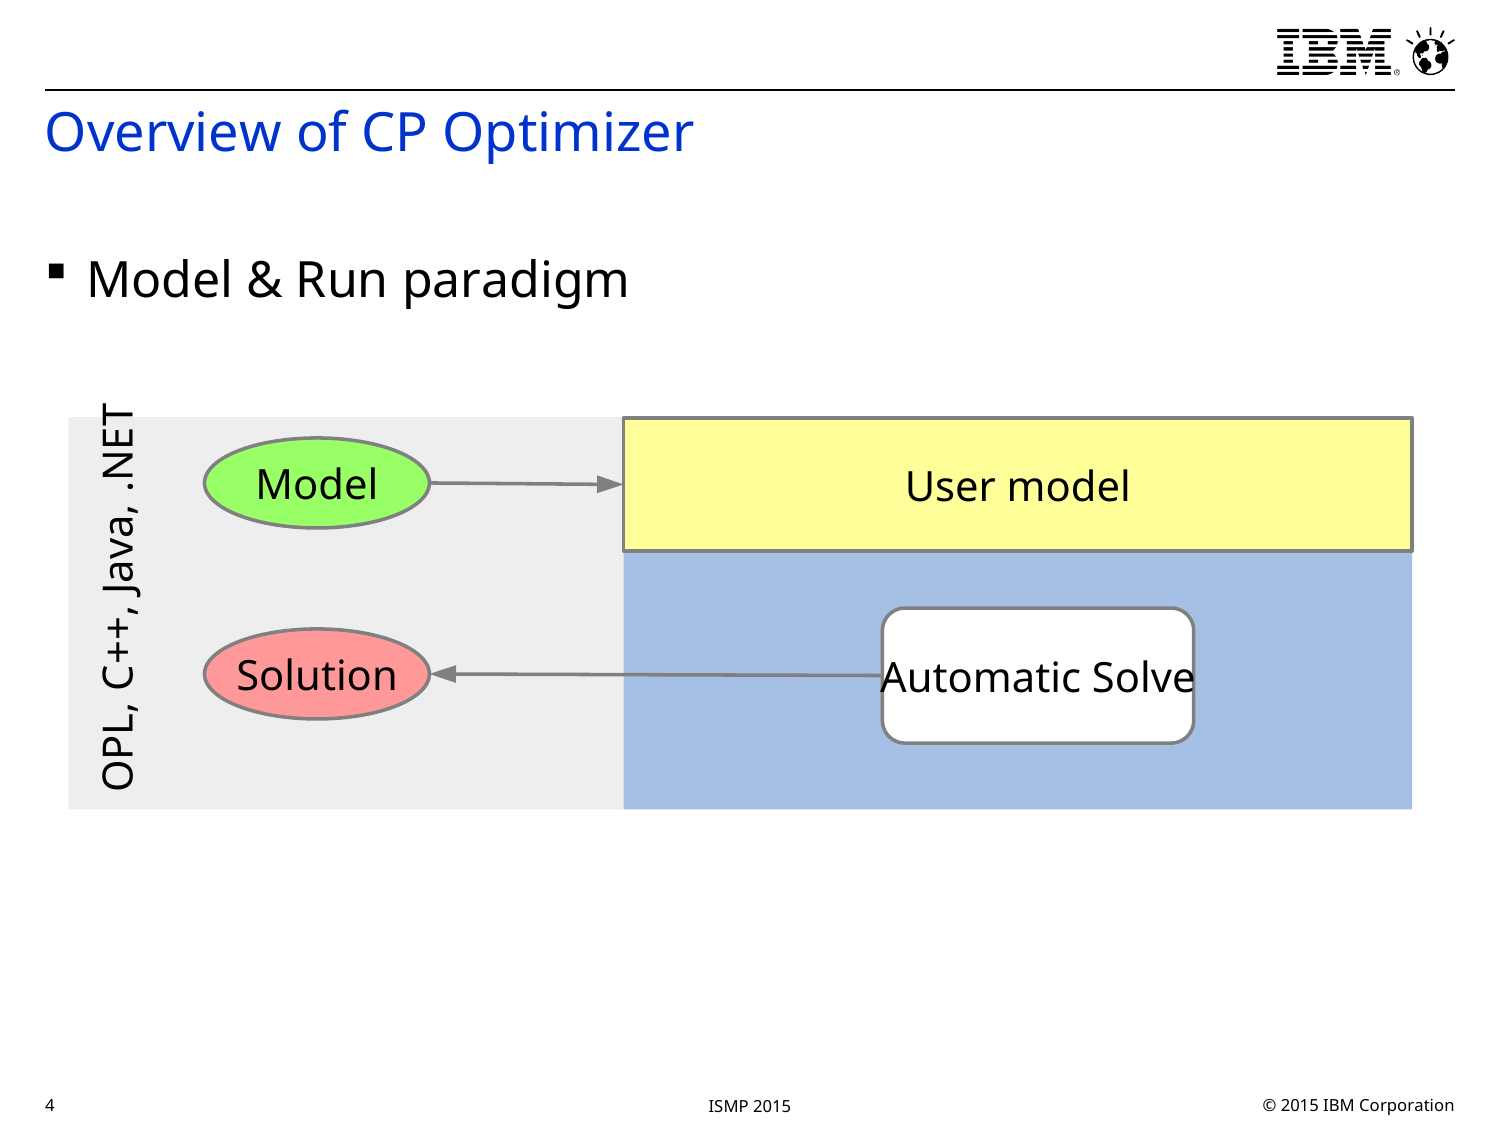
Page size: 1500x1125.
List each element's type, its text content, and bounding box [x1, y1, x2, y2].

list Model & Run paradigm [29, 239, 1455, 1066]
title Overview of CP Optimizer [29, 97, 1455, 203]
picture [1260, 10, 1468, 90]
